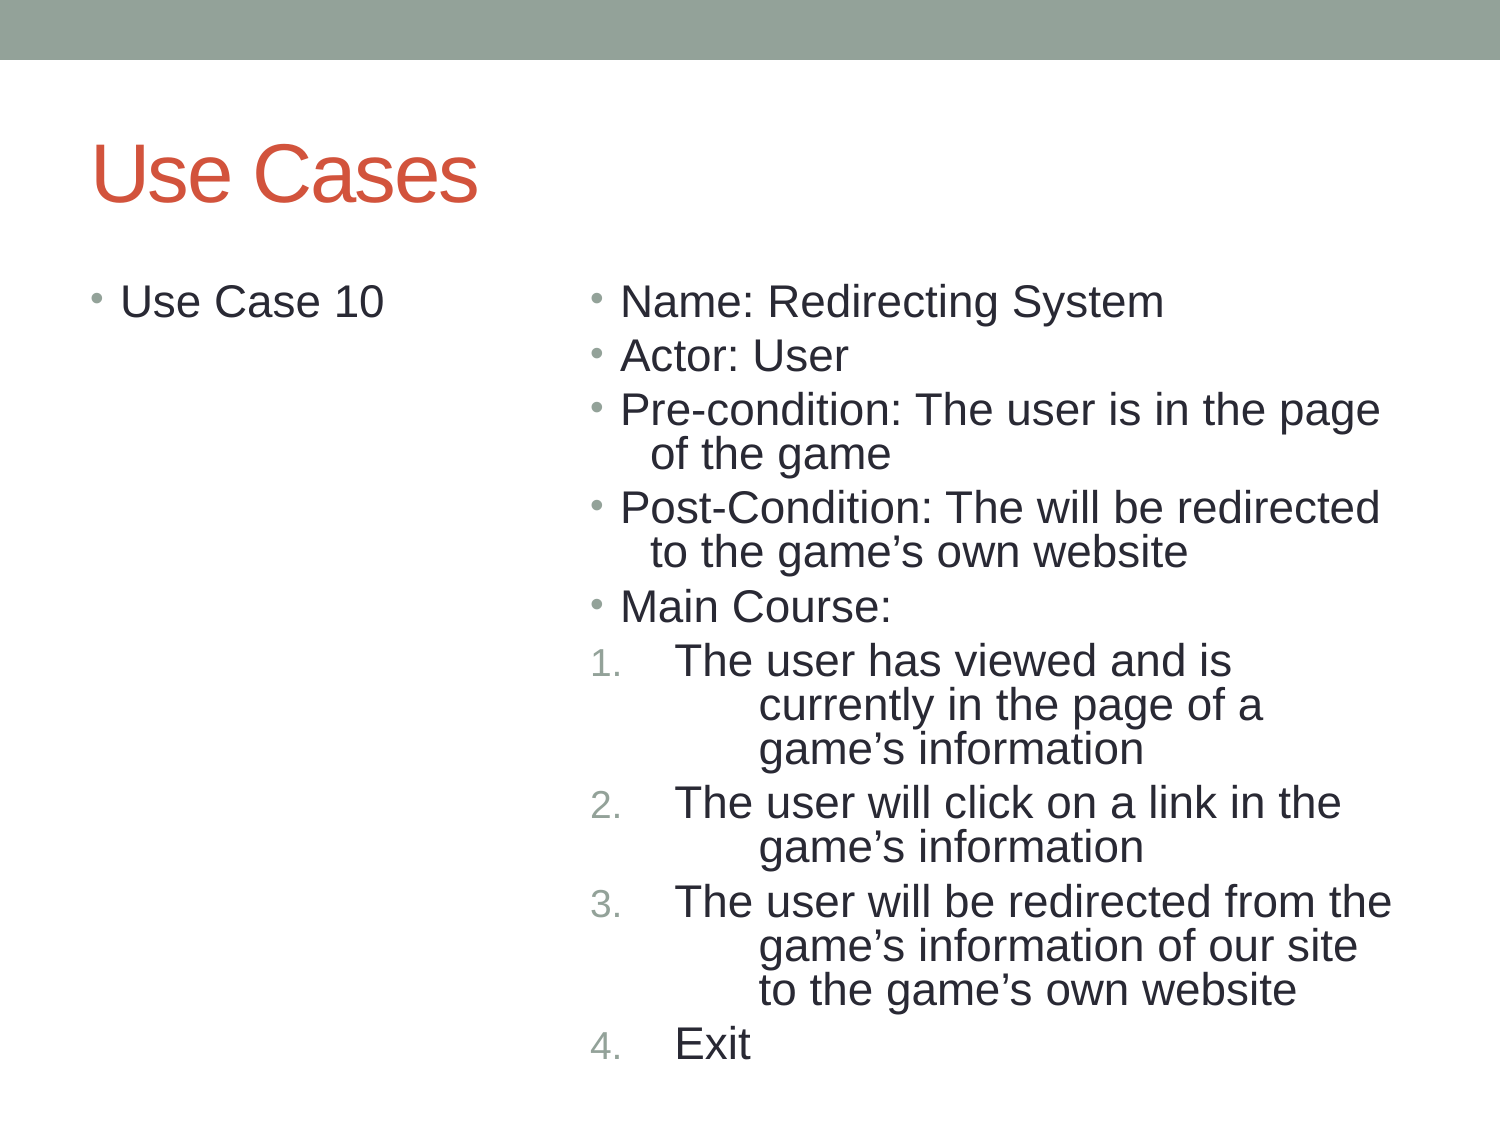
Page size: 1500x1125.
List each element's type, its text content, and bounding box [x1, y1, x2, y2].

title Use Cases [75, 87, 1426, 251]
list Name: Redirecting System Actor: User Pre-condition: The user is in the page of the game Post-Condition: The will be redirected to the game’s own website Main Course: The user has viewed and is currently in the page of a game’s information The user will click on a link in the game’s information The user will be redirected from the game’s information of our site to the game’s own website Exit [575, 274, 1426, 1088]
list Use Case 10 [75, 274, 550, 1049]
